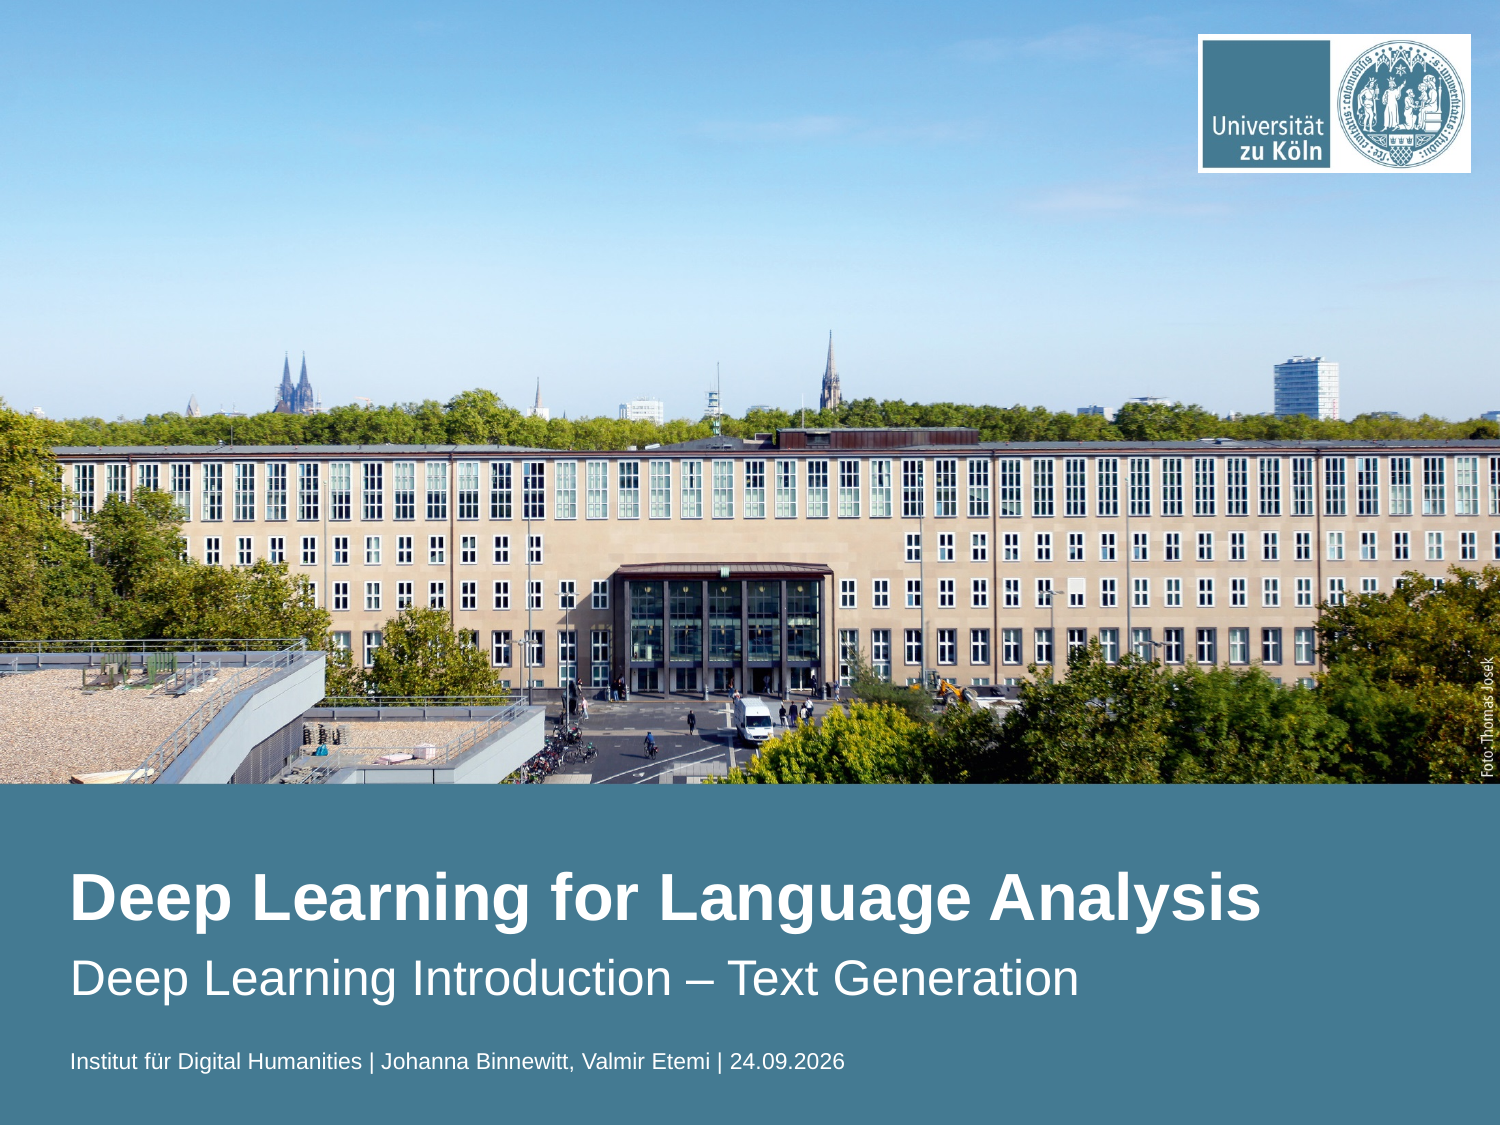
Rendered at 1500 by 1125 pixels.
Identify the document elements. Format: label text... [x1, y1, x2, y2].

picture [0, 0, 1500, 1125]
text_box Deep Learning for Language Analysis Deep Learning Introduction – Text Generation [55, 845, 1379, 1014]
text_box Institut für Digital Humanities | Johanna Binnewitt, Valmir Etemi | 10.09.2019 [55, 1039, 1018, 1082]
